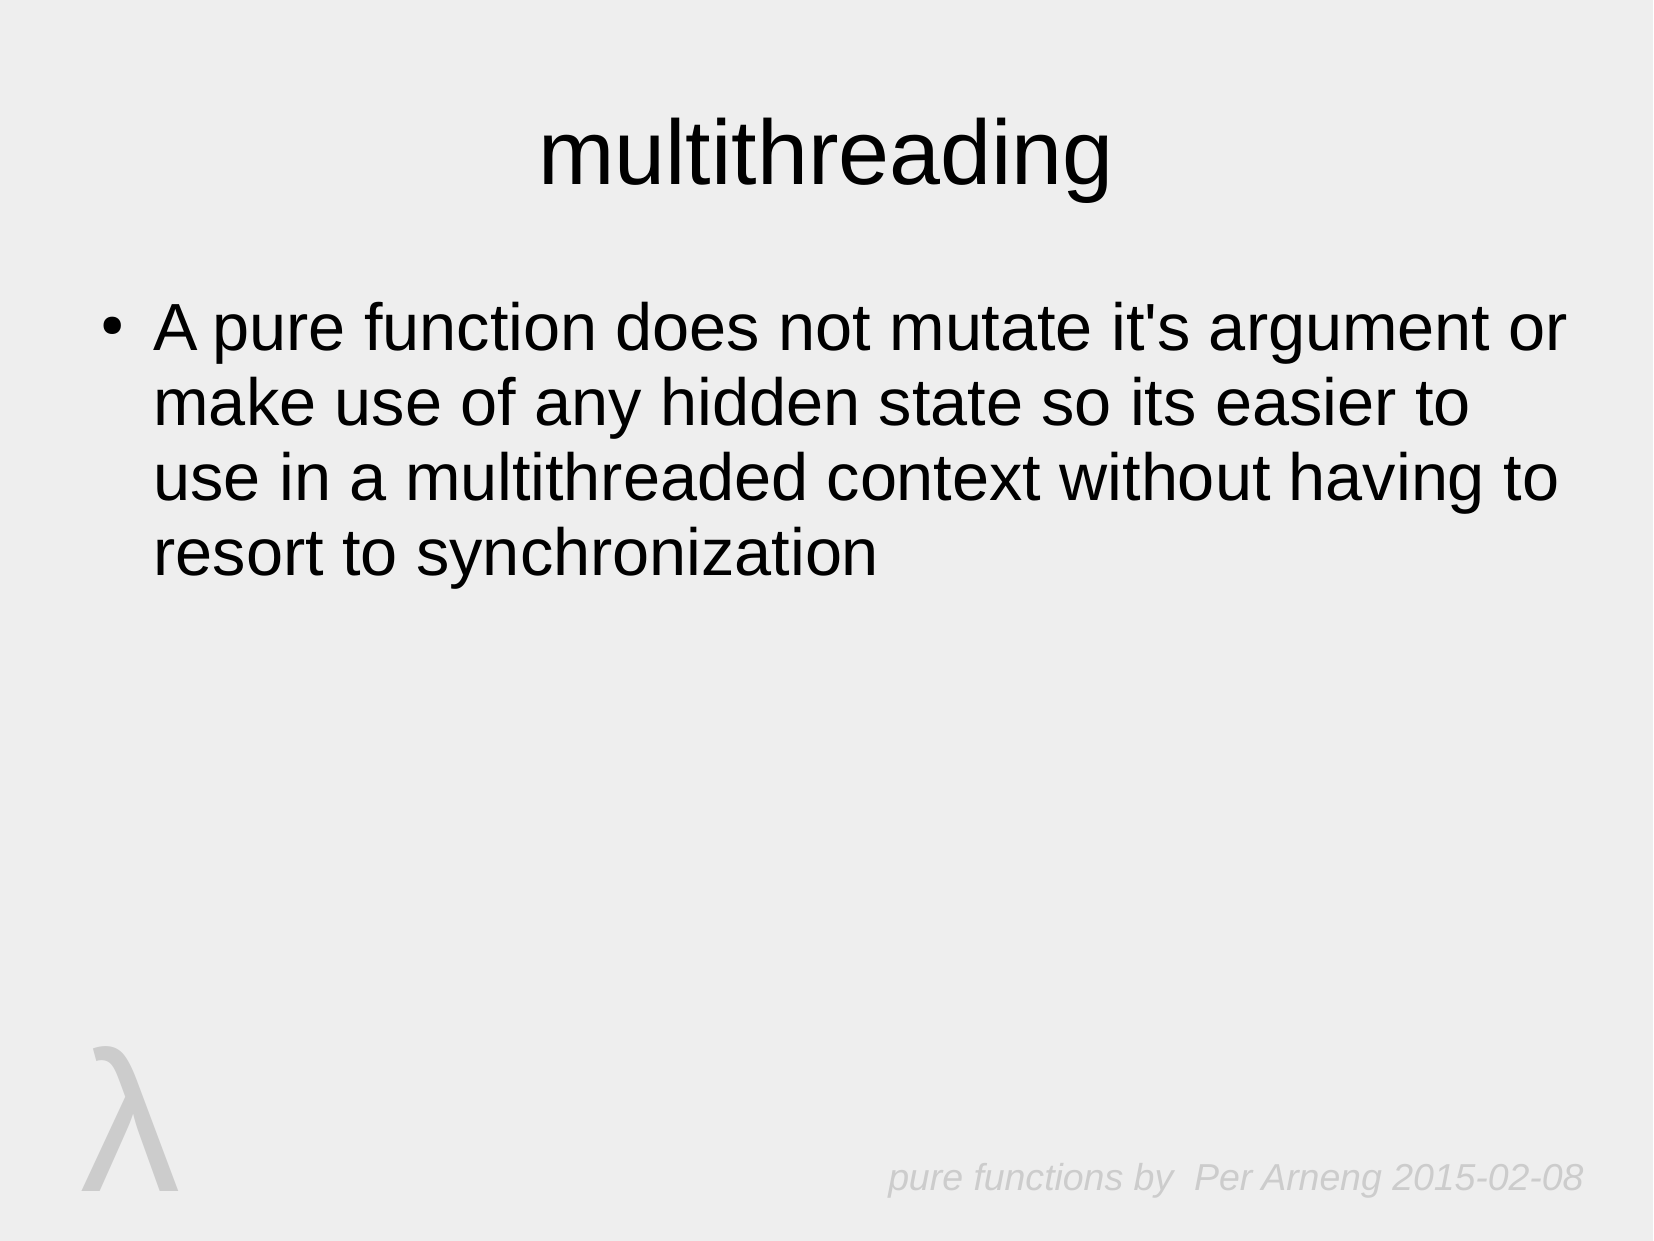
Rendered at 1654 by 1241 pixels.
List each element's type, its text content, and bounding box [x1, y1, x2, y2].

list A pure function does not mutate it's argument or make use of any hidden state so its easier to use in a multithreaded context without having to resort to synchronization [82, 290, 1571, 1010]
title multithreading [82, 49, 1571, 257]
